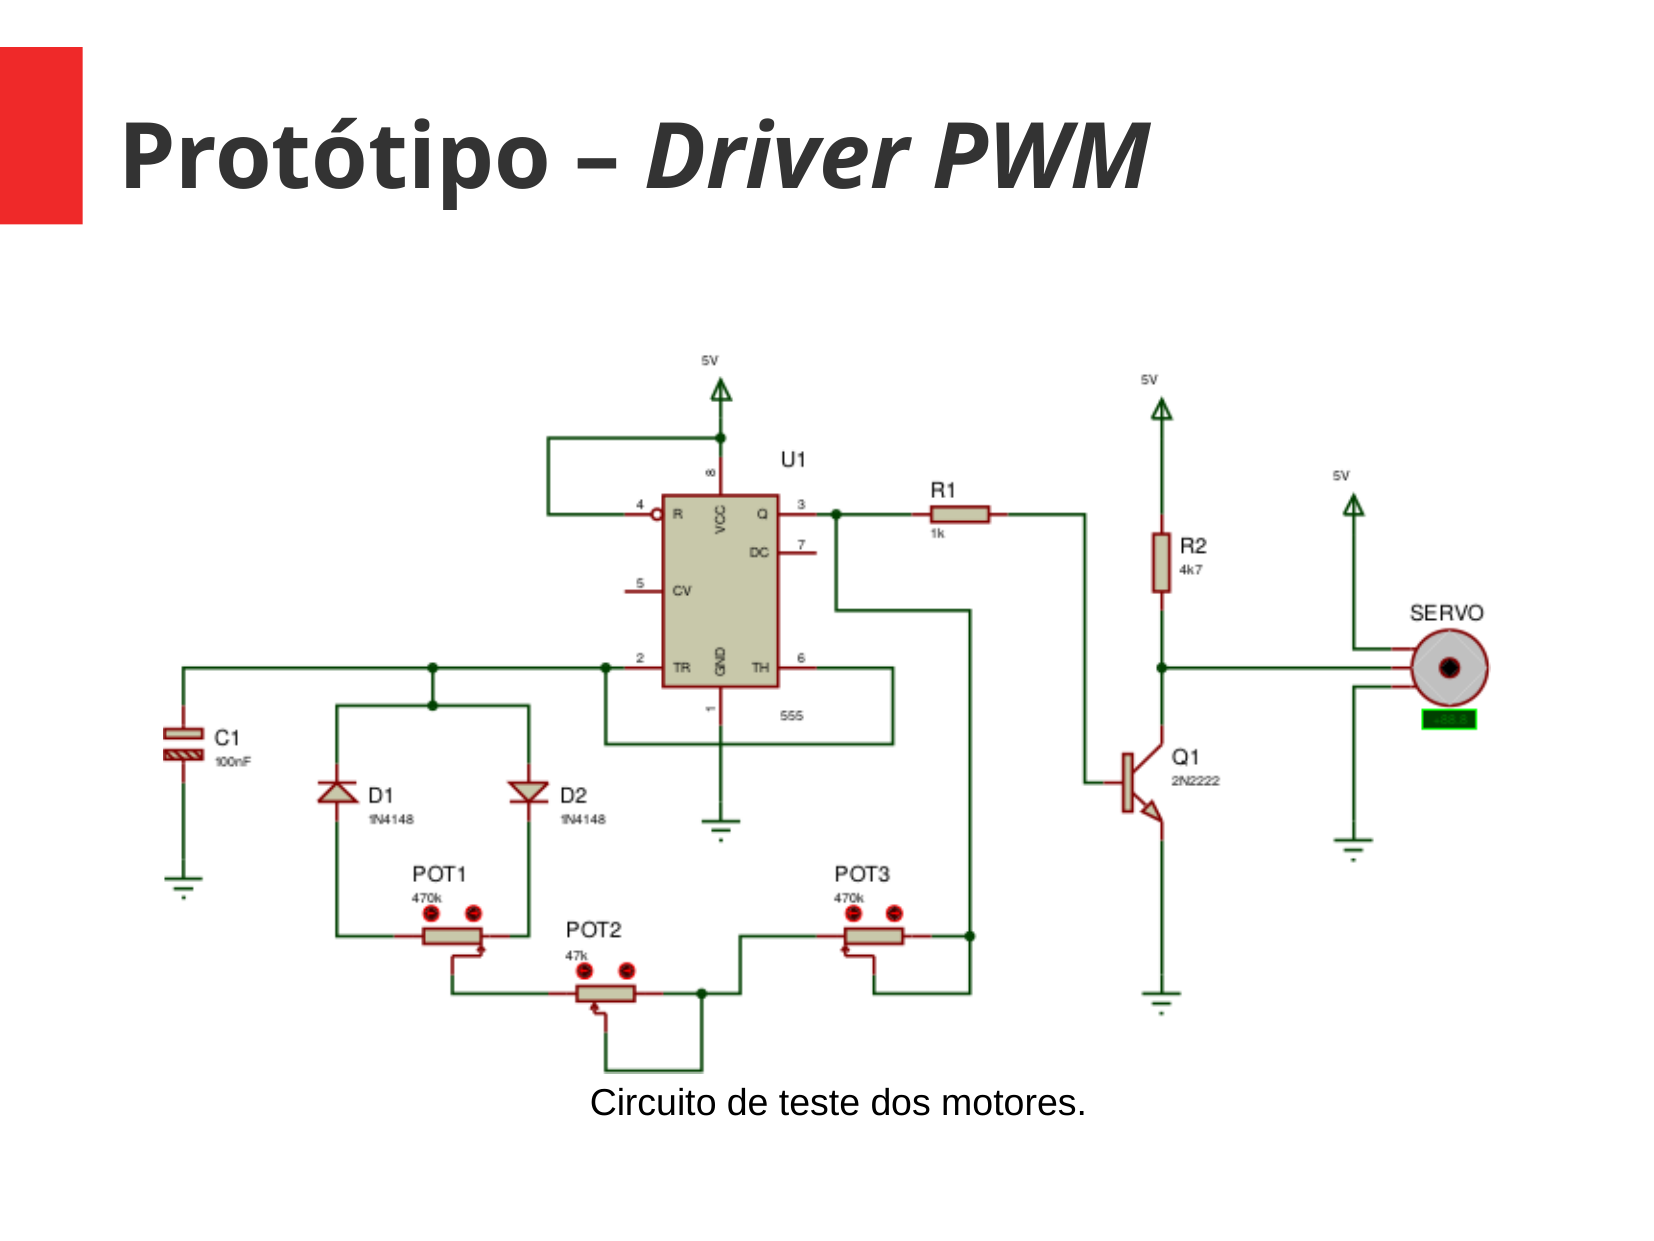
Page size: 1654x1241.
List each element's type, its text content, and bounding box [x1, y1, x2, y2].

picture [163, 354, 1491, 1074]
text_box Circuito de teste dos motores. [165, 1073, 1512, 1131]
title Protótipo – Driver PWM [118, 49, 1571, 257]
